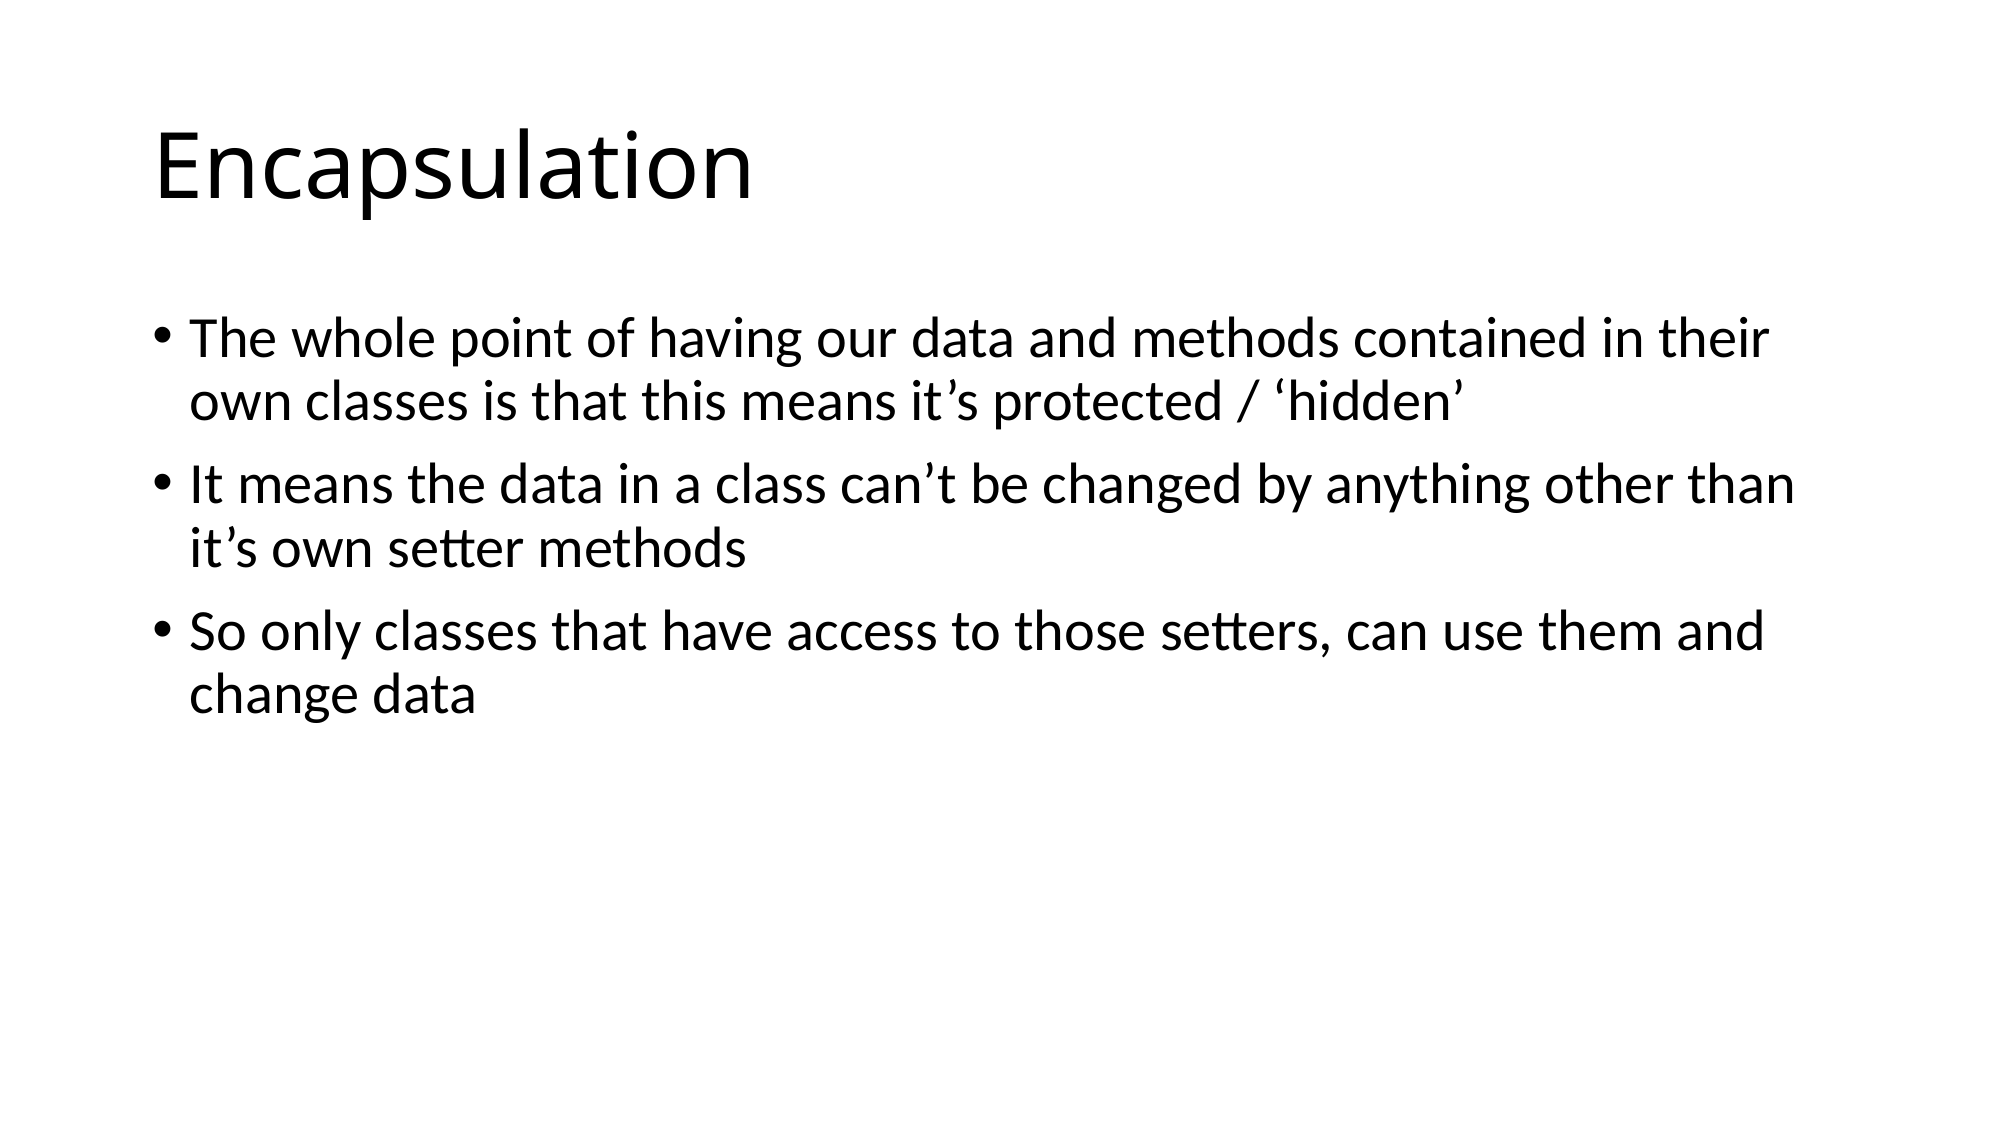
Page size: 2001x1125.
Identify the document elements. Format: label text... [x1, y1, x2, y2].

list The whole point of having our data and methods contained in their own classes is that this means it’s protected / ‘hidden’ It means the data in a class can’t be changed by anything other than it’s own setter methods So only classes that have access to those setters, can use them and change data [137, 299, 1863, 1014]
title Encapsulation [137, 59, 1863, 278]
